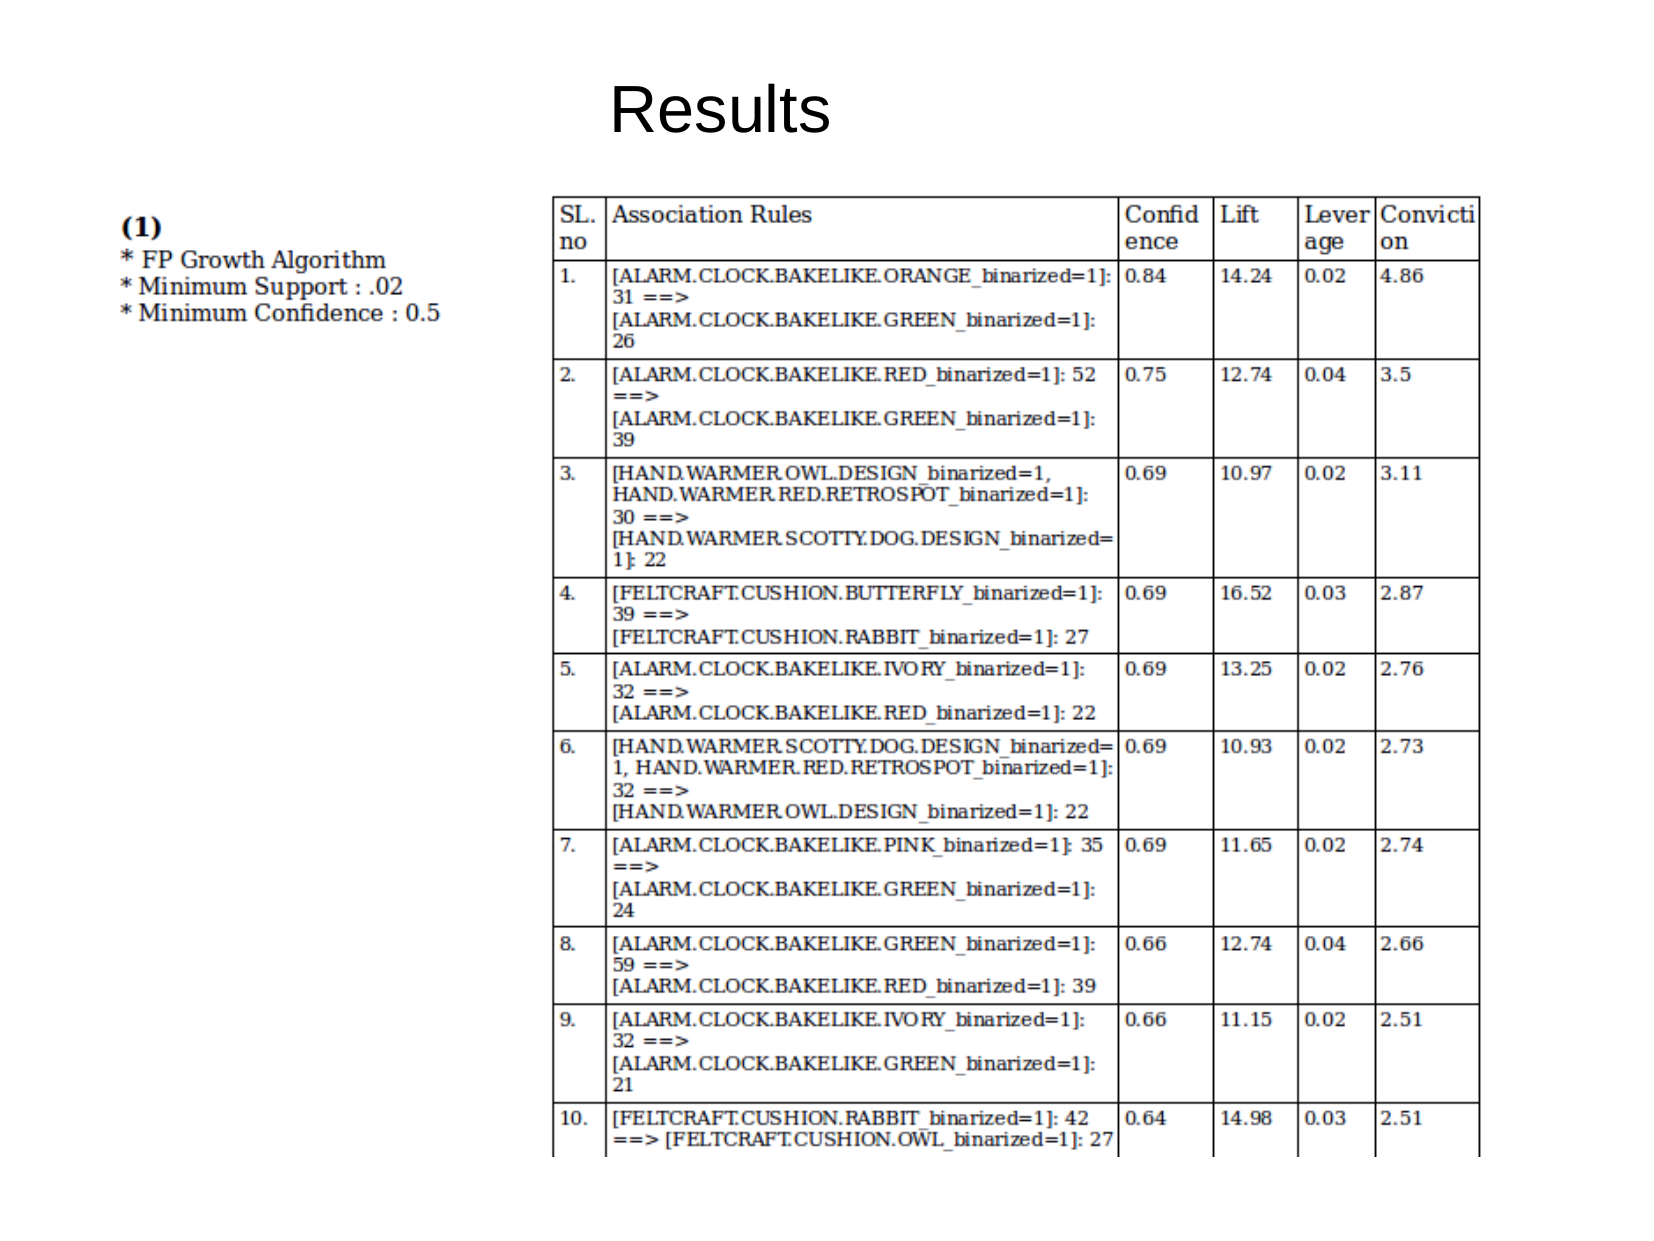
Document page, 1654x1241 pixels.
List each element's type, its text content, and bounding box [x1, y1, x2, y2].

picture [47, 186, 1530, 1157]
title Results [0, 5, 1465, 213]
